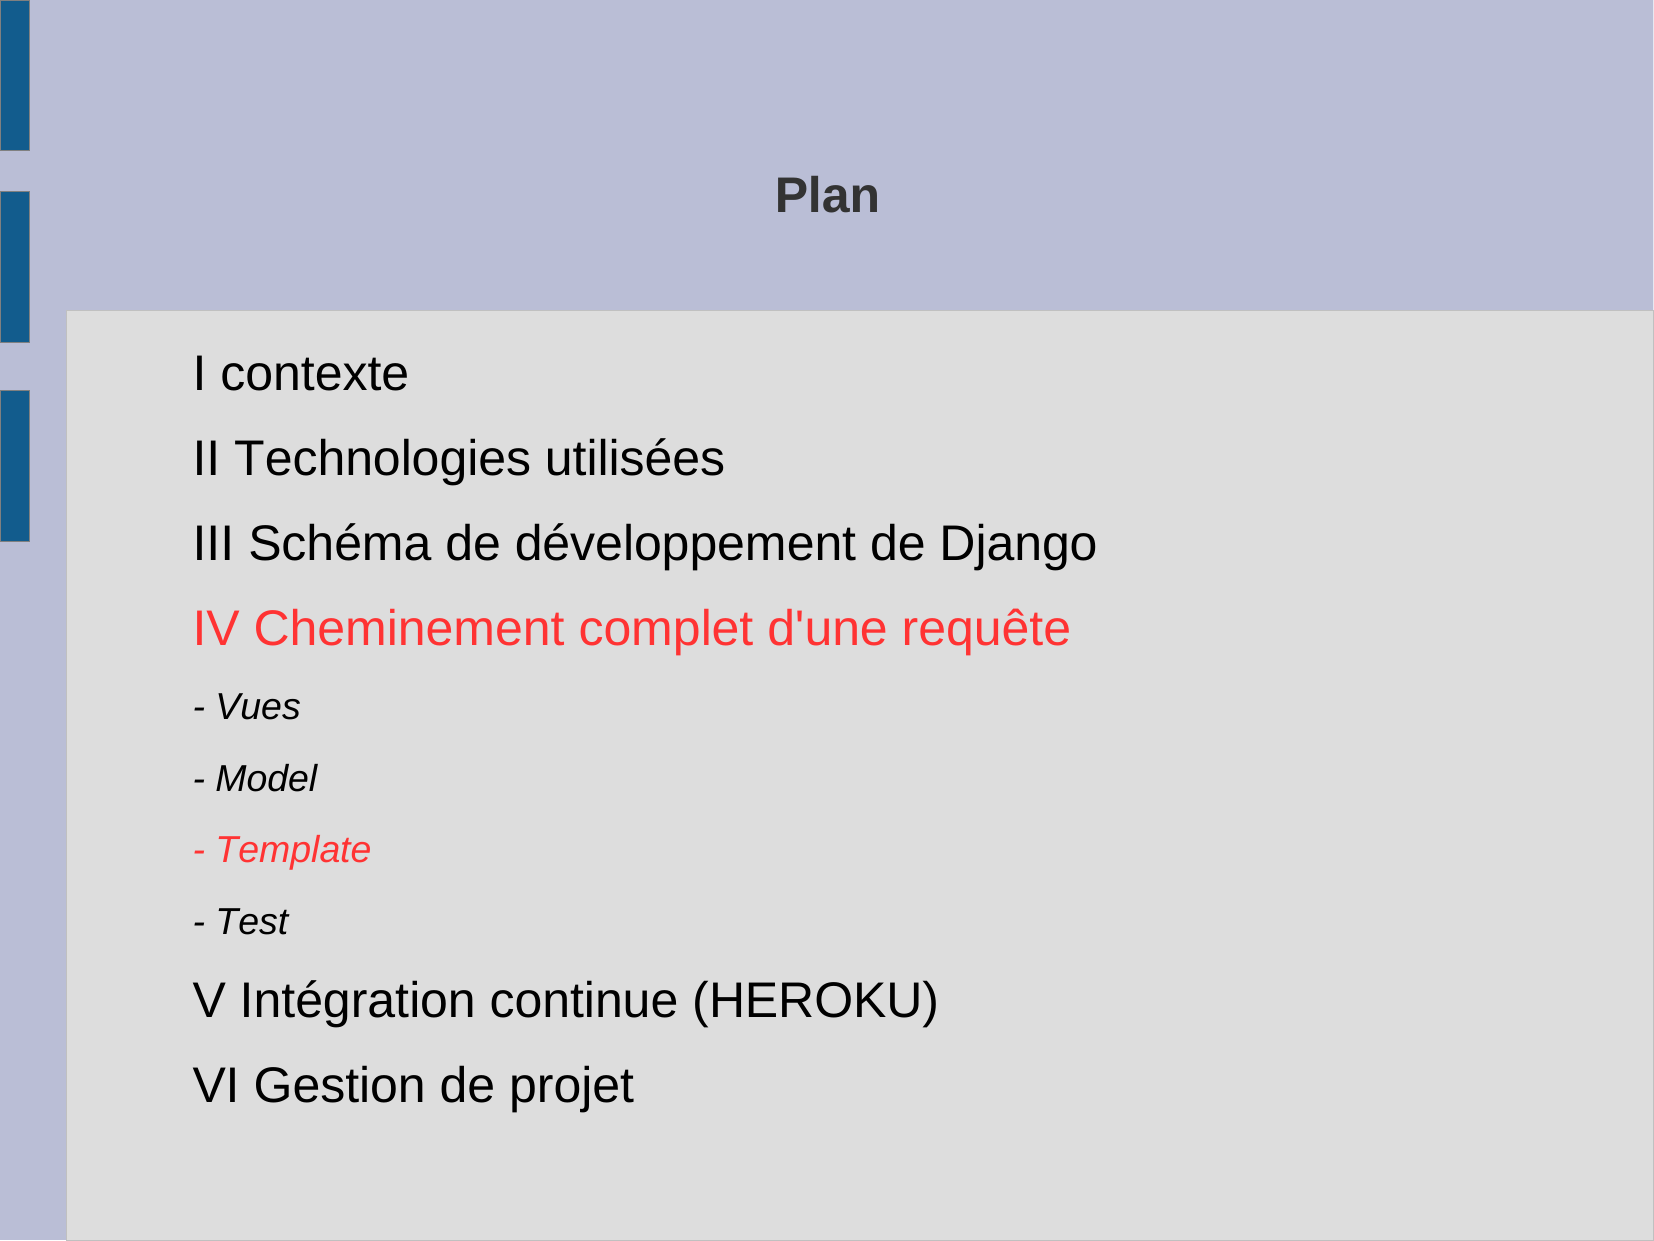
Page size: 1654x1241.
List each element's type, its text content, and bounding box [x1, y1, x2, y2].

list I contexte II Technologies utilisées III Schéma de développement de Django IV Cheminement complet d'une requête - Vues - Model - Template - Test V Intégration continue (HEROKU) VI Gestion de projet [121, 344, 1534, 1241]
title Plan [121, 91, 1534, 299]
